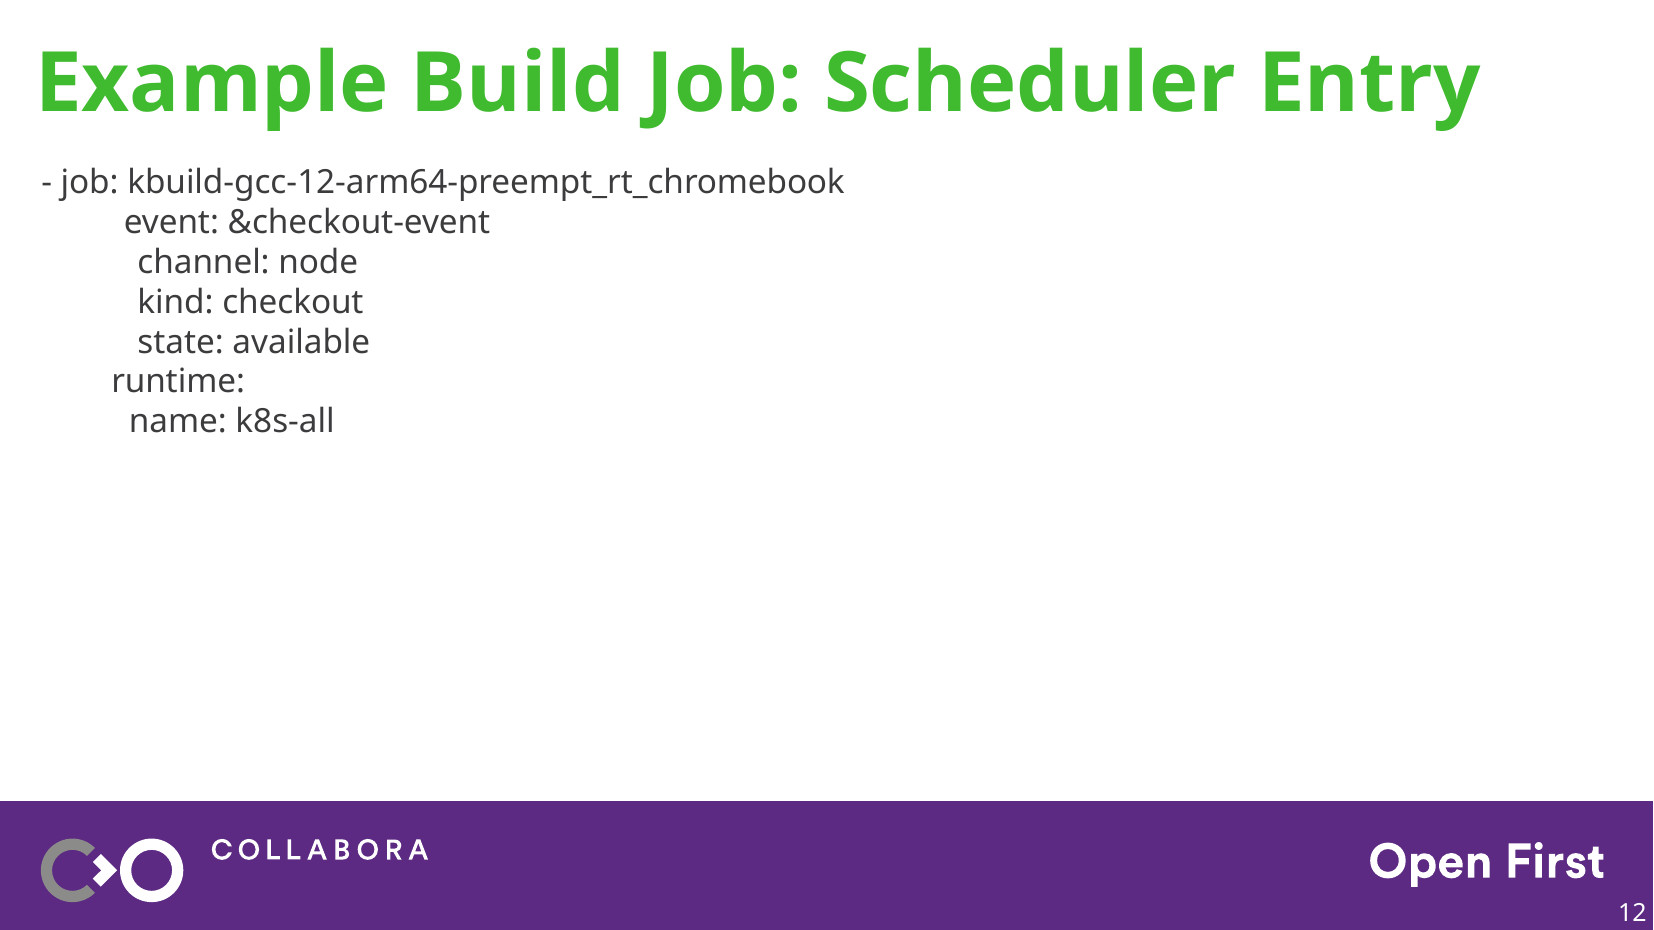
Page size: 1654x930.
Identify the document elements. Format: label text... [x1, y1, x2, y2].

title Example Build Job: Scheduler Entry [35, 28, 1608, 192]
list - job: kbuild-gcc-12-arm64-preempt_rt_chromebook event: &checkout-event channel: node kind: checkout state: available runtime: name: k8s-all [41, 160, 1613, 802]
